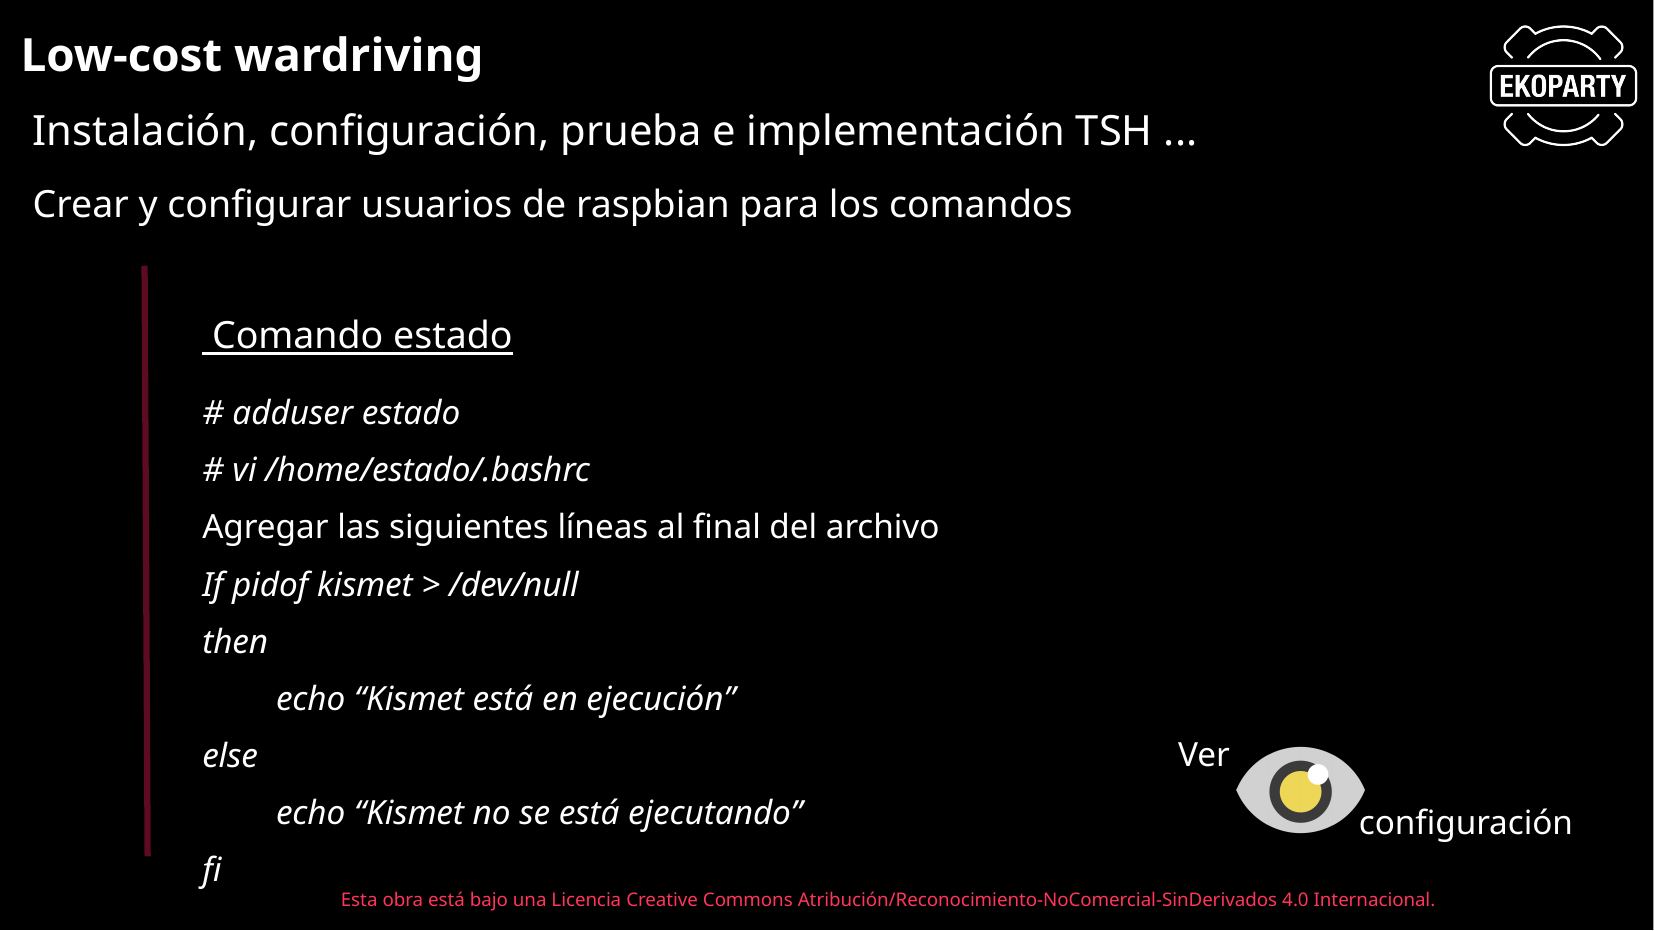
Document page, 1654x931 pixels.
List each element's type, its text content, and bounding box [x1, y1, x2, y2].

picture [1236, 726, 1365, 854]
picture [1476, 0, 1654, 178]
text_box Low-cost wardriving [5, 15, 1476, 88]
text_box Instalación, configuración, prueba e implementación TSH ... [17, 93, 1472, 162]
text_box configuración [1344, 791, 1625, 859]
text_box Comando estado # adduser estado # vi /home/estado/.bashrc Agregar las siguientes líneas al final del archivo If pidof kismet > /dev/null then echo “Kismet está en ejecución” else echo “Kismet no se está ejecutando” fi ... [187, 301, 1575, 915]
text_box Esta obra está bajo una Licencia Creative Commons Atribución/Reconocimiento-NoComercial-SinDerivados 4.0 Internacional. [326, 878, 1654, 917]
text_box Ver [1163, 724, 1267, 792]
text_box Crear y configurar usuarios de raspbian para los comandos [17, 170, 1472, 238]
